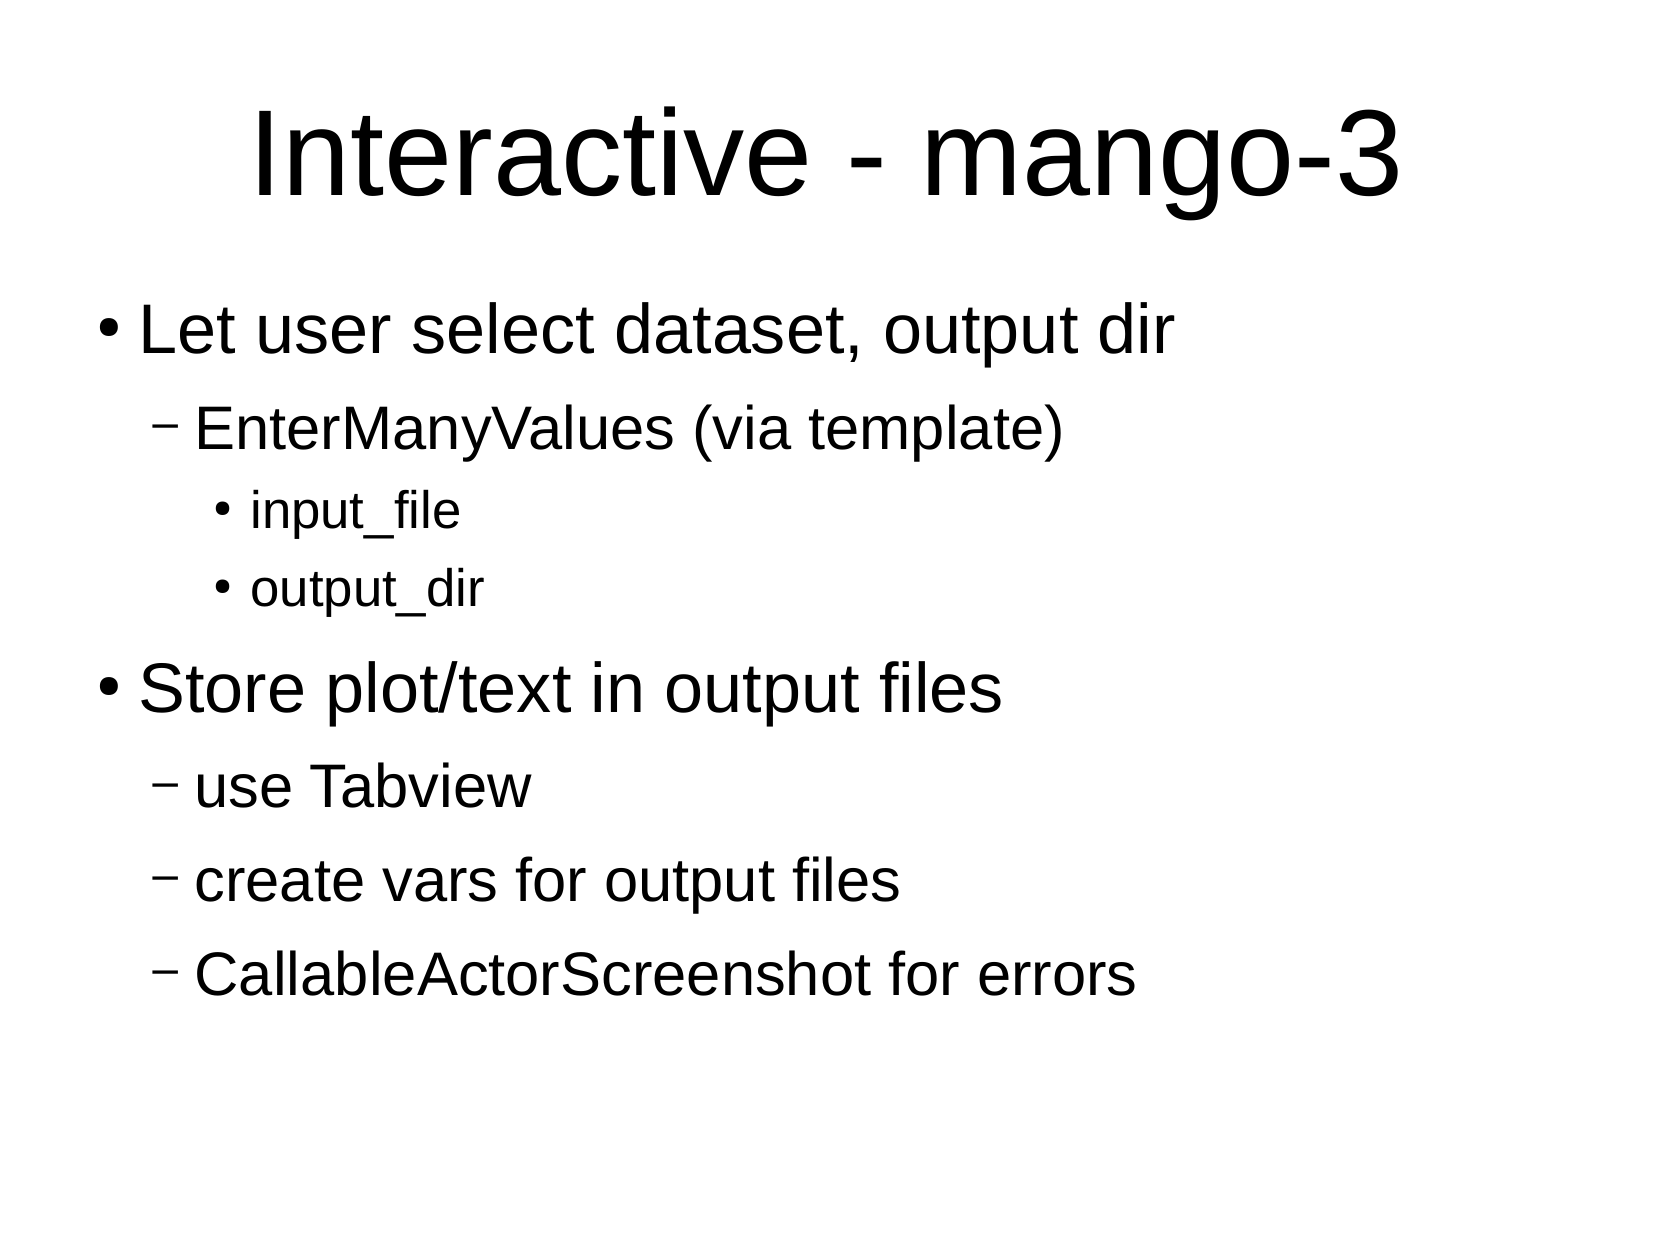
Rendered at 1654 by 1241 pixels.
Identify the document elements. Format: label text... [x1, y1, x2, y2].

title Interactive - mango-3 [82, 49, 1571, 257]
list Let user select dataset, output dir EnterManyValues (via template) input_file output_dir Store plot/text in output files use Tabview create vars for output files CallableActorScreenshot for errors [82, 290, 1571, 1010]
